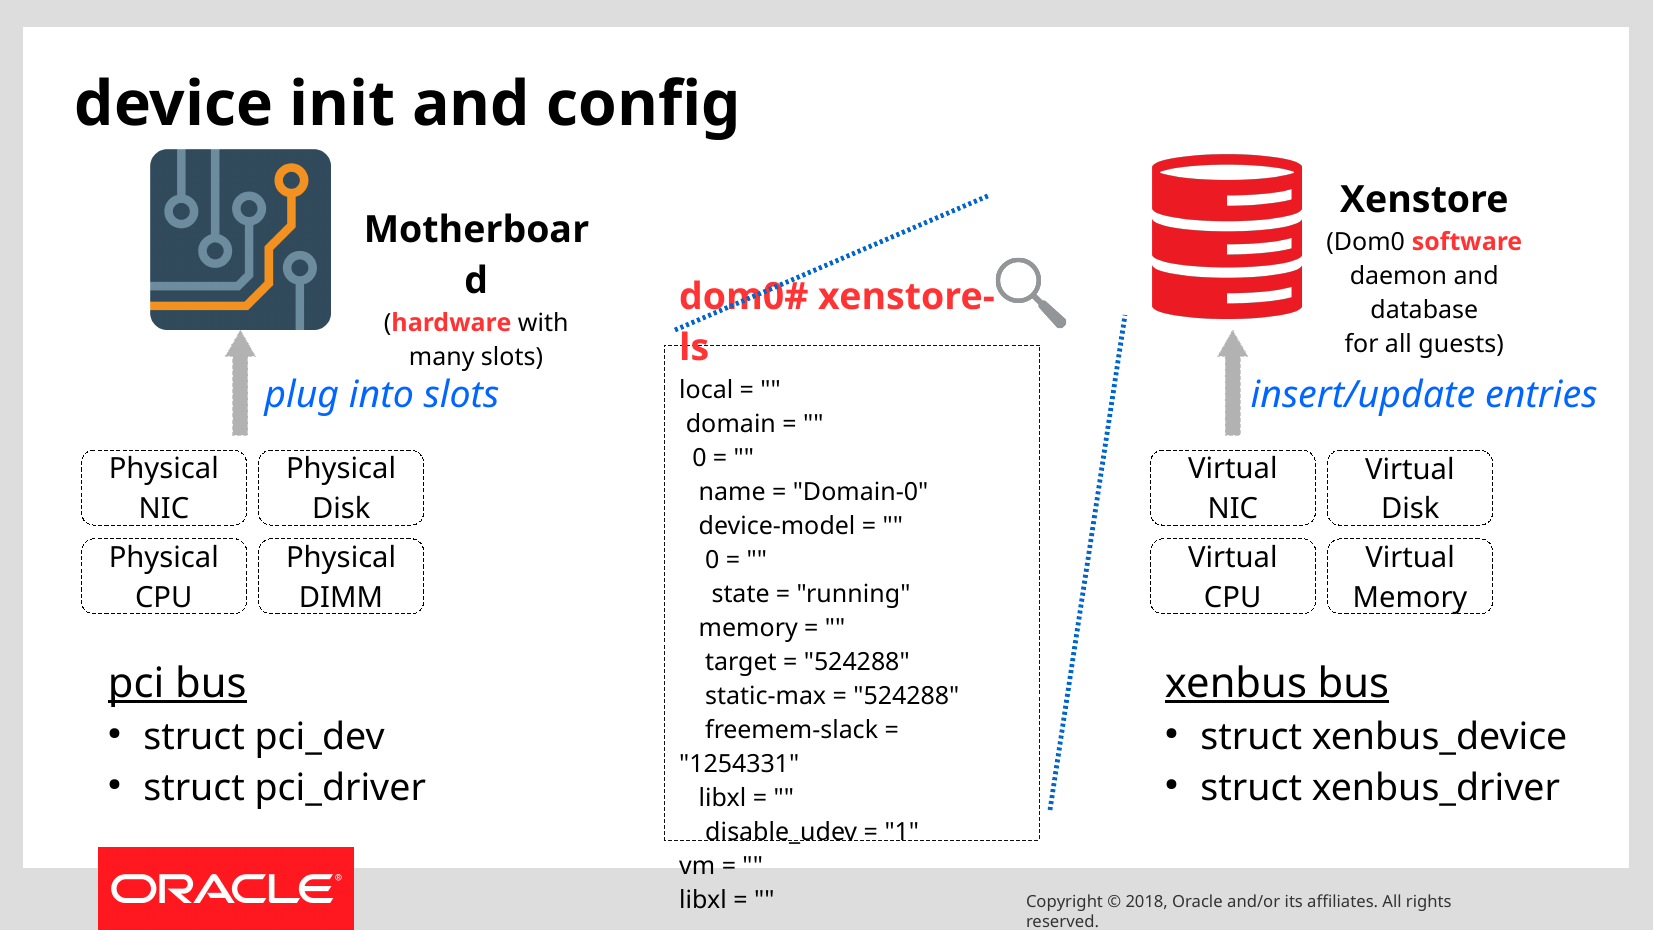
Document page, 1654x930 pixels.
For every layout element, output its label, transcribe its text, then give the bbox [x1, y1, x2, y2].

text_box Xenstore (Dom0 software daemon and database for all guests) [1351, 165, 1600, 307]
text_box [1374, 307, 1381, 316]
text_box [421, 353, 427, 360]
text_box [503, 353, 510, 360]
text_box Physical DIMM [258, 538, 424, 614]
text_box plug into slots [249, 360, 511, 417]
text_box Physical NIC [81, 450, 247, 526]
text_box [695, 862, 702, 868]
text_box [412, 353, 419, 360]
text_box pci bus struct pci_dev struct pci_driver [93, 645, 445, 791]
text_box [1426, 307, 1434, 316]
text_box Virtual NIC [1150, 450, 1316, 526]
text_box dom0# xenstore-ls local = "" domain = "" 0 = "" name = "Domain-0" device-model = "" 0 = "" state = "running" memory = "" target = "524288" static-max = "524288" freemem-slack = "1254331" libxl = "" disable_udev = "1" vm = "" libxl = "" [664, 345, 1040, 841]
picture [105, 104, 376, 376]
text_box Motherboard (hardware with many slots) [376, 195, 620, 308]
text_box device init and config [60, 50, 1629, 151]
text_box Physical Disk [258, 450, 424, 526]
text_box insert/update entries [1235, 360, 1612, 417]
text_box Virtual Memory [1327, 538, 1493, 614]
text_box [23, 27, 1629, 868]
picture [1103, 113, 1351, 361]
text_box Virtual Disk [1327, 450, 1493, 526]
text_box Virtual CPU [1150, 538, 1316, 614]
text_box Physical CPU [81, 538, 247, 614]
picture [978, 240, 1084, 346]
text_box Copyright © 2018, Oracle and/or its affiliates. All rights reserved. [1011, 883, 1534, 918]
text_box [450, 353, 457, 360]
text_box xenbus bus struct xenbus_device struct xenbus_driver [1150, 645, 1574, 791]
picture [98, 847, 354, 930]
